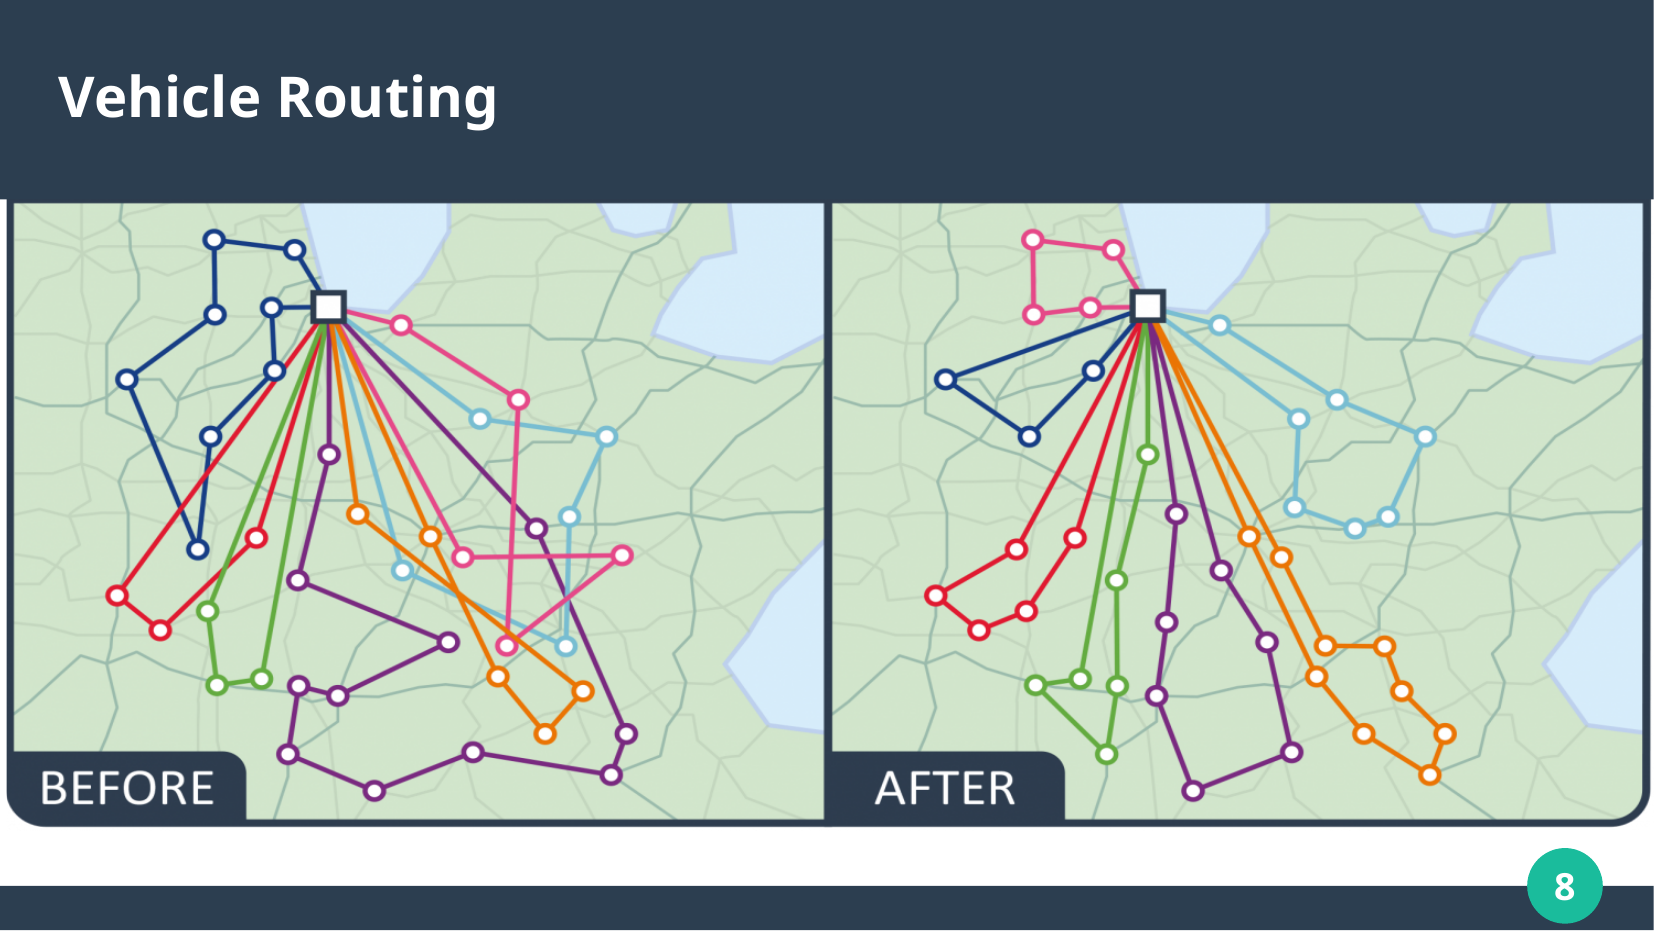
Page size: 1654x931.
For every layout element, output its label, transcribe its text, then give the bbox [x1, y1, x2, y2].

picture [6, 199, 1654, 831]
title Vehicle Routing [59, 37, 1595, 155]
